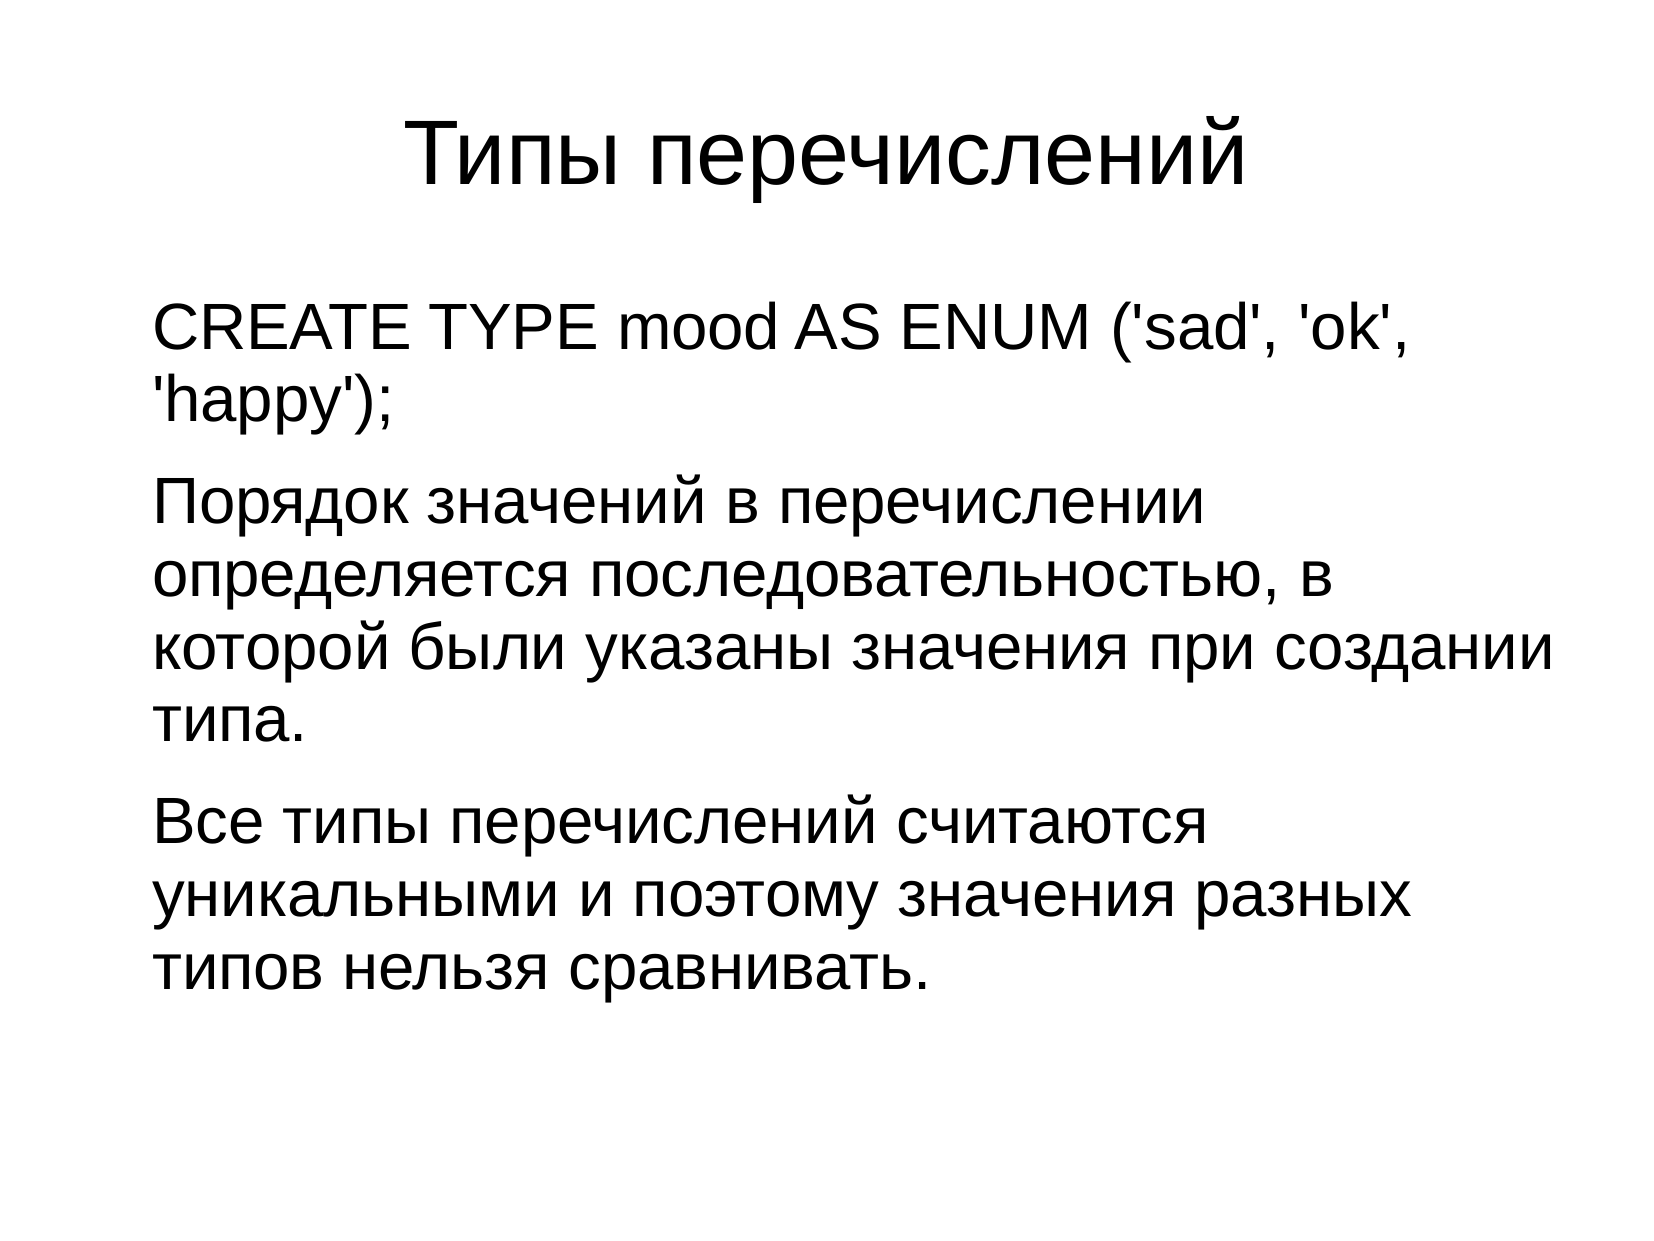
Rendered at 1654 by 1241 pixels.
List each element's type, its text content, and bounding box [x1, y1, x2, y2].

list CREATE TYPE mood AS ENUM ('sad', 'ok', 'happy'); Порядок значений в перечислении определяется последовательностью, в которой были указаны значения при создании типа. Все типы перечислений считаются уникальными и поэтому значения разных типов нельзя сравнивать. [82, 290, 1571, 1010]
title Типы перечислений [82, 49, 1571, 257]
